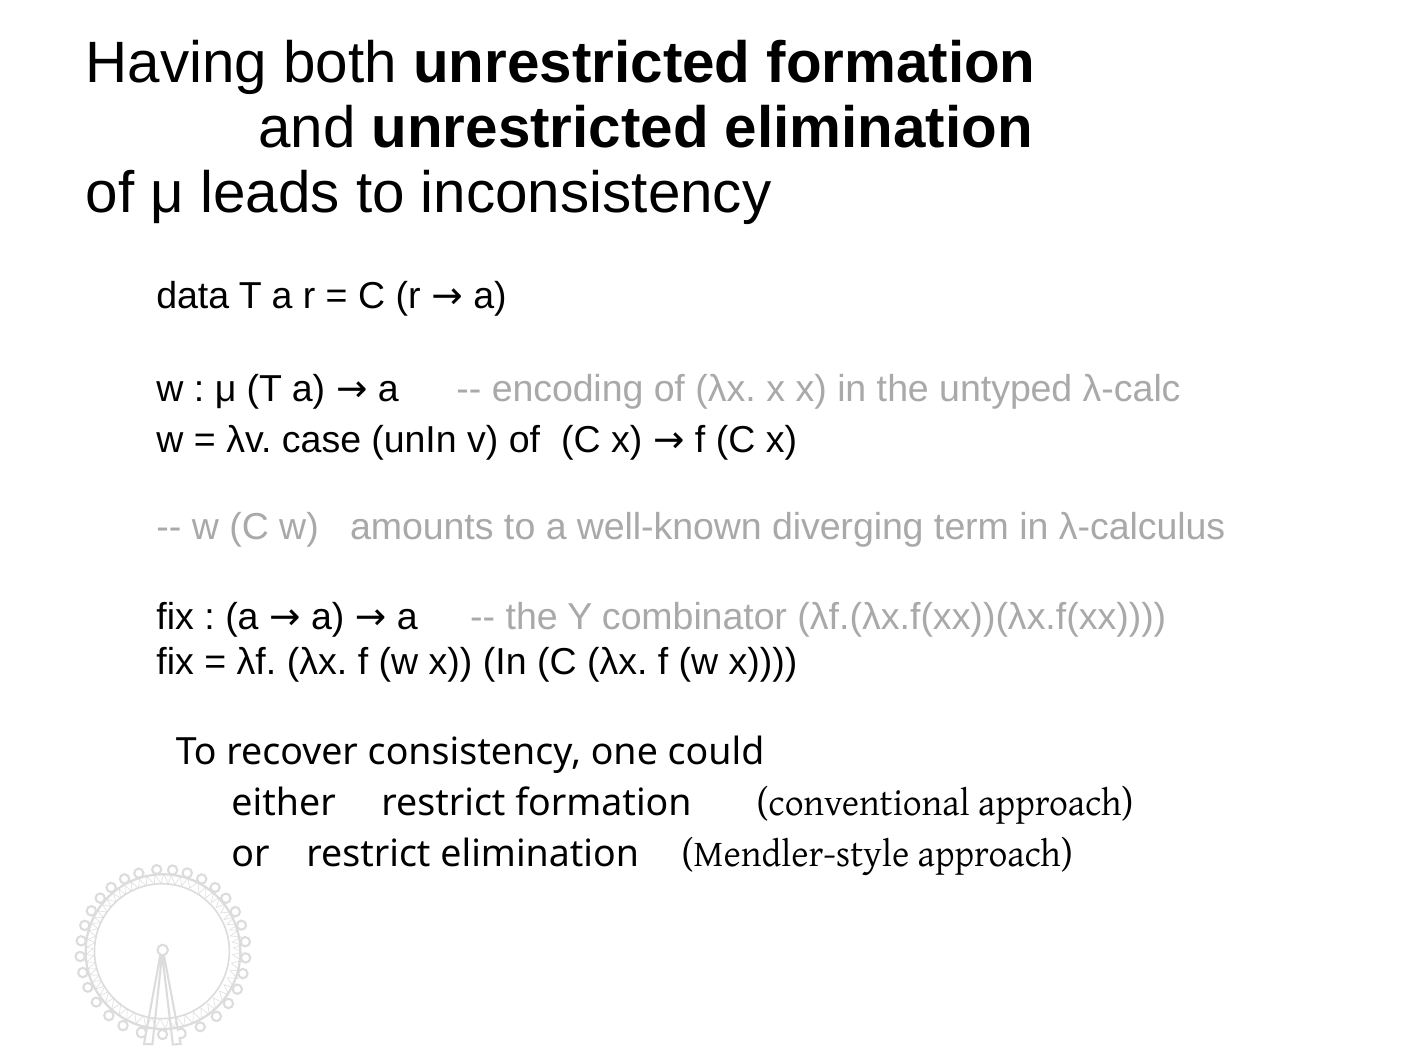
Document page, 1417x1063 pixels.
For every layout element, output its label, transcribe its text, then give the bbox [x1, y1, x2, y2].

title Having both unrestricted formation and unrestricted elimination of μ leads to inconsistency [70, 22, 1346, 244]
subtitle data T a r = C (r → a) w : μ (T a) → a -- encoding of (λx. x x) in the untyped λ-calc w = λv. case (unIn v) of (C x) → f (C x) -- w (C w) amounts to a well-known diverging term in λ-calculus fix : (a → a) → a -- the Y combinator (λf.(λx.f(xx))(λx.f(xx)))) fix = λf. (λx. f (w x)) (In (C (λx. f (w x)))) To recover consistency, one could either restrict formation (conventional approach) or restrict elimination (Mendler-style approach) [141, 260, 1326, 945]
